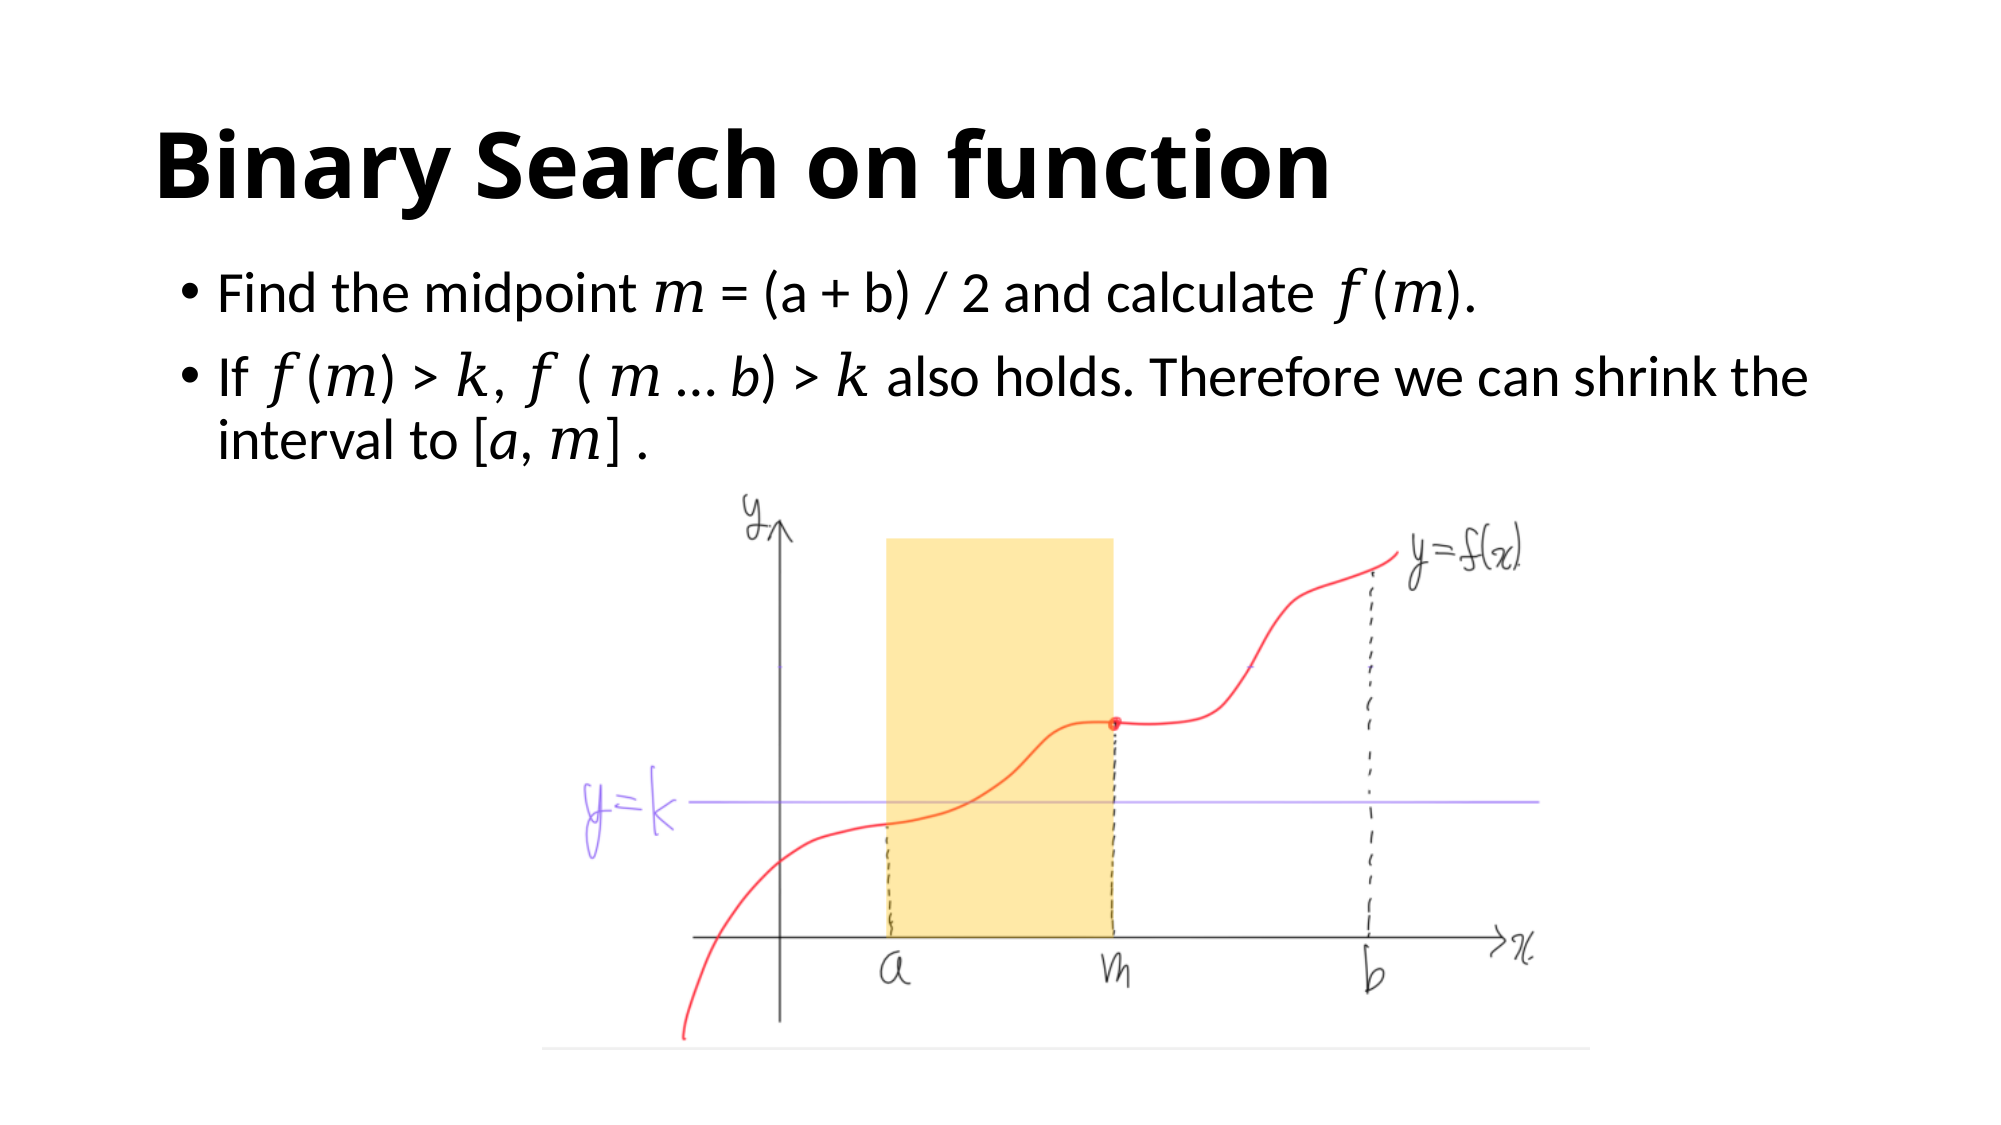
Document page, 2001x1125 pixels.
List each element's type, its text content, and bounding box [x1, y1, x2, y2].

text_box Find the midpoint 𝑚 = (a + b) / 2 and calculate 𝑓(𝑚). If 𝑓(𝑚) > 𝑘, 𝑓 ( 𝑚 … b) > 𝑘 also holds. Therefore we can shrink the interval to [a, 𝑚] . [165, 254, 1890, 969]
text_box Binary Search on function [137, 59, 1863, 278]
picture [542, 478, 1590, 1050]
